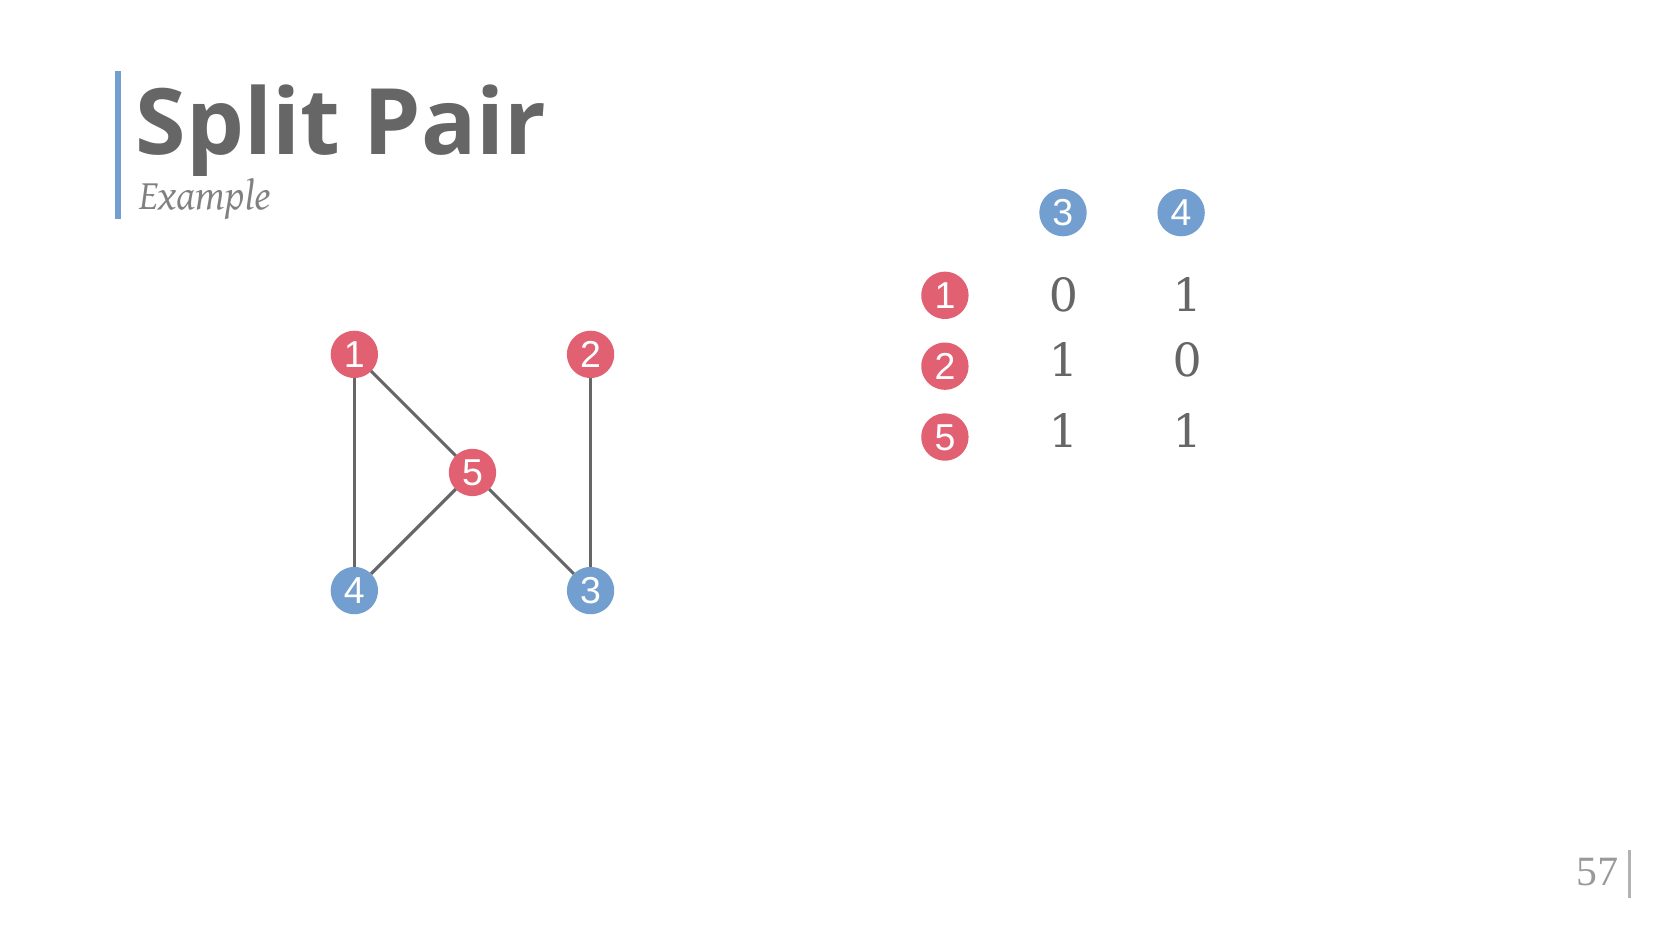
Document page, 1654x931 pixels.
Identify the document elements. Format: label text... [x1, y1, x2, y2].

text_box 1 [1157, 403, 1217, 473]
text_box 5 [448, 448, 497, 497]
text_box 2 [566, 330, 615, 378]
text_box 1 [1033, 403, 1093, 473]
text_box 1 [330, 330, 379, 378]
text_box 0 [1157, 332, 1217, 402]
text_box 4 [1157, 188, 1205, 237]
text_box 2 [921, 342, 969, 390]
text_box 3 [1039, 188, 1087, 237]
title Split Pair [135, 60, 1601, 178]
text_box 3 [566, 567, 615, 615]
text_box 1 [921, 271, 969, 319]
text_box 4 [330, 567, 379, 615]
text_box 5 [921, 413, 969, 461]
text_box 1 [1157, 267, 1217, 332]
text_box 1 [1033, 332, 1093, 402]
text_box 0 [1033, 267, 1093, 332]
text_box Example [124, 165, 721, 229]
